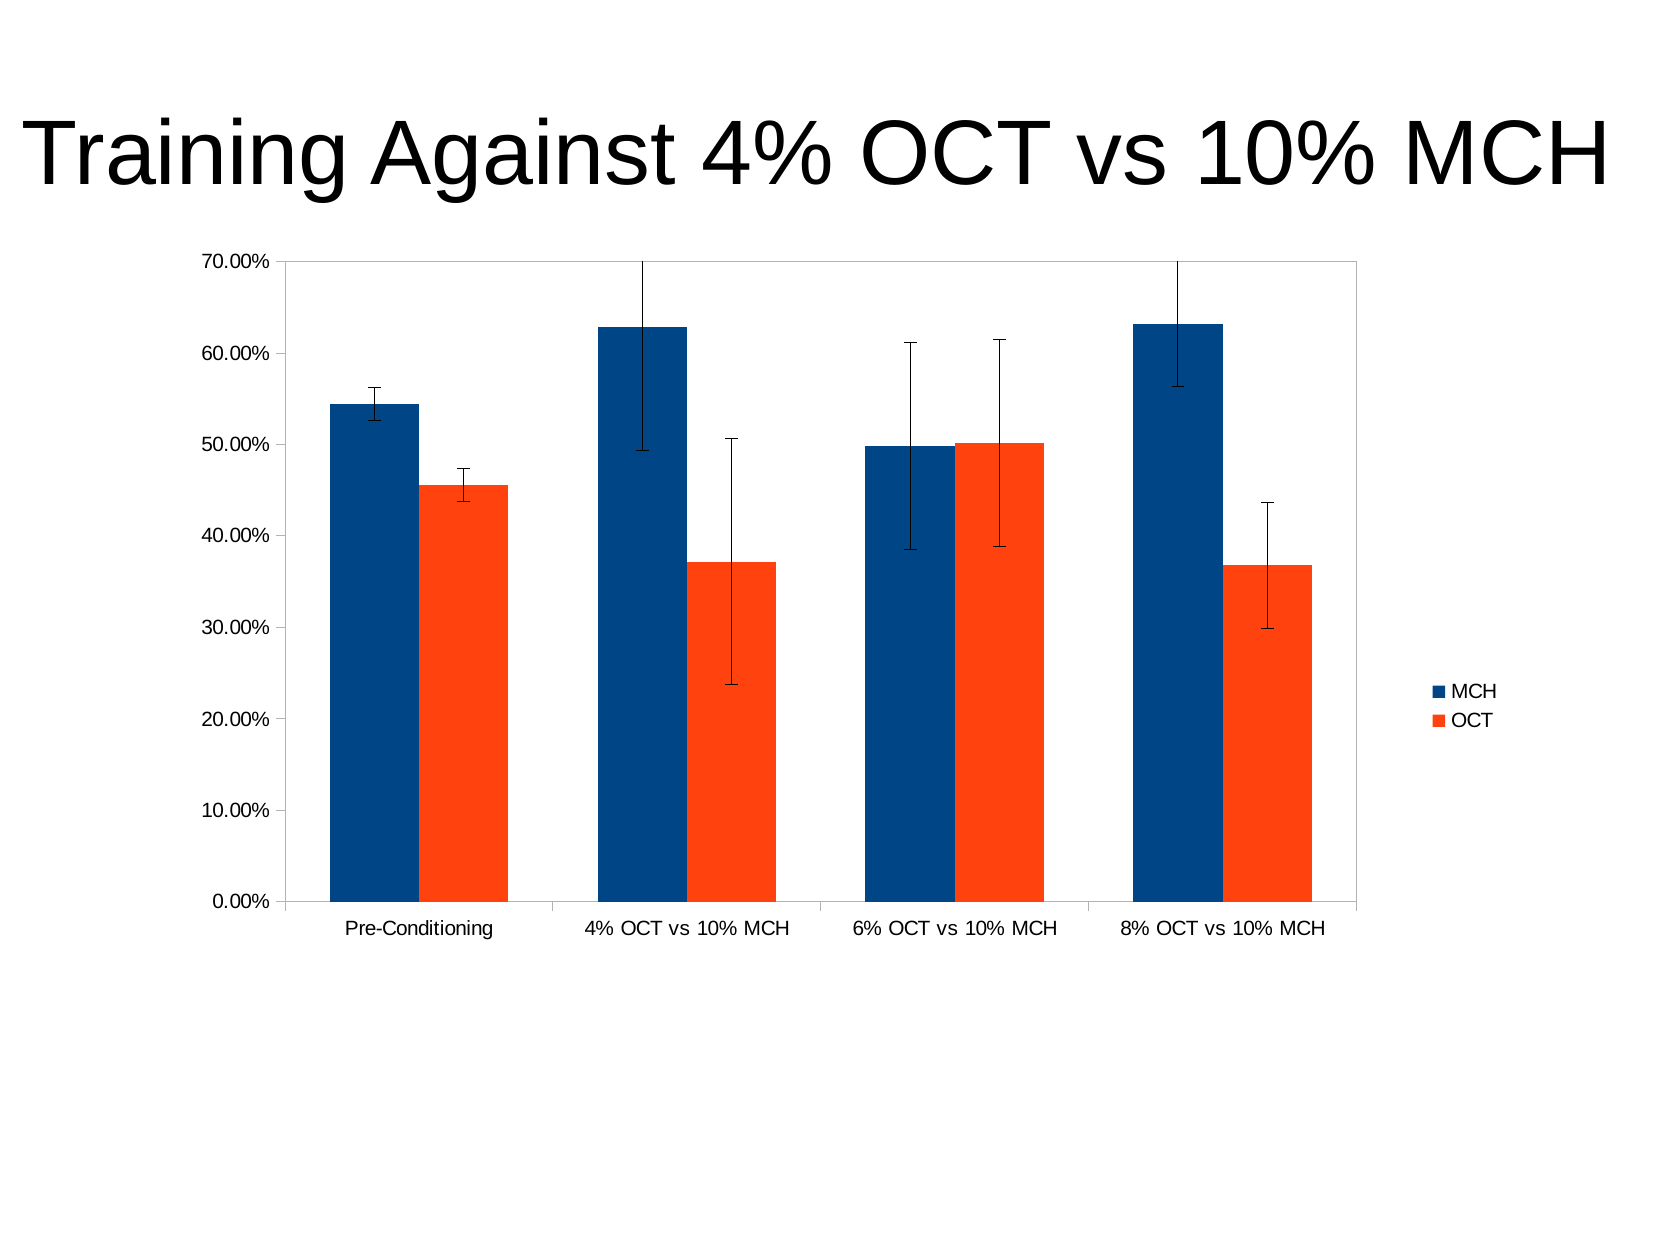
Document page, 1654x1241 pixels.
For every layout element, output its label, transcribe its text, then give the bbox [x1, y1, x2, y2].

chart [135, 250, 1516, 1152]
title Training Against 4% OCT vs 10% MCH [0, 49, 1636, 257]
